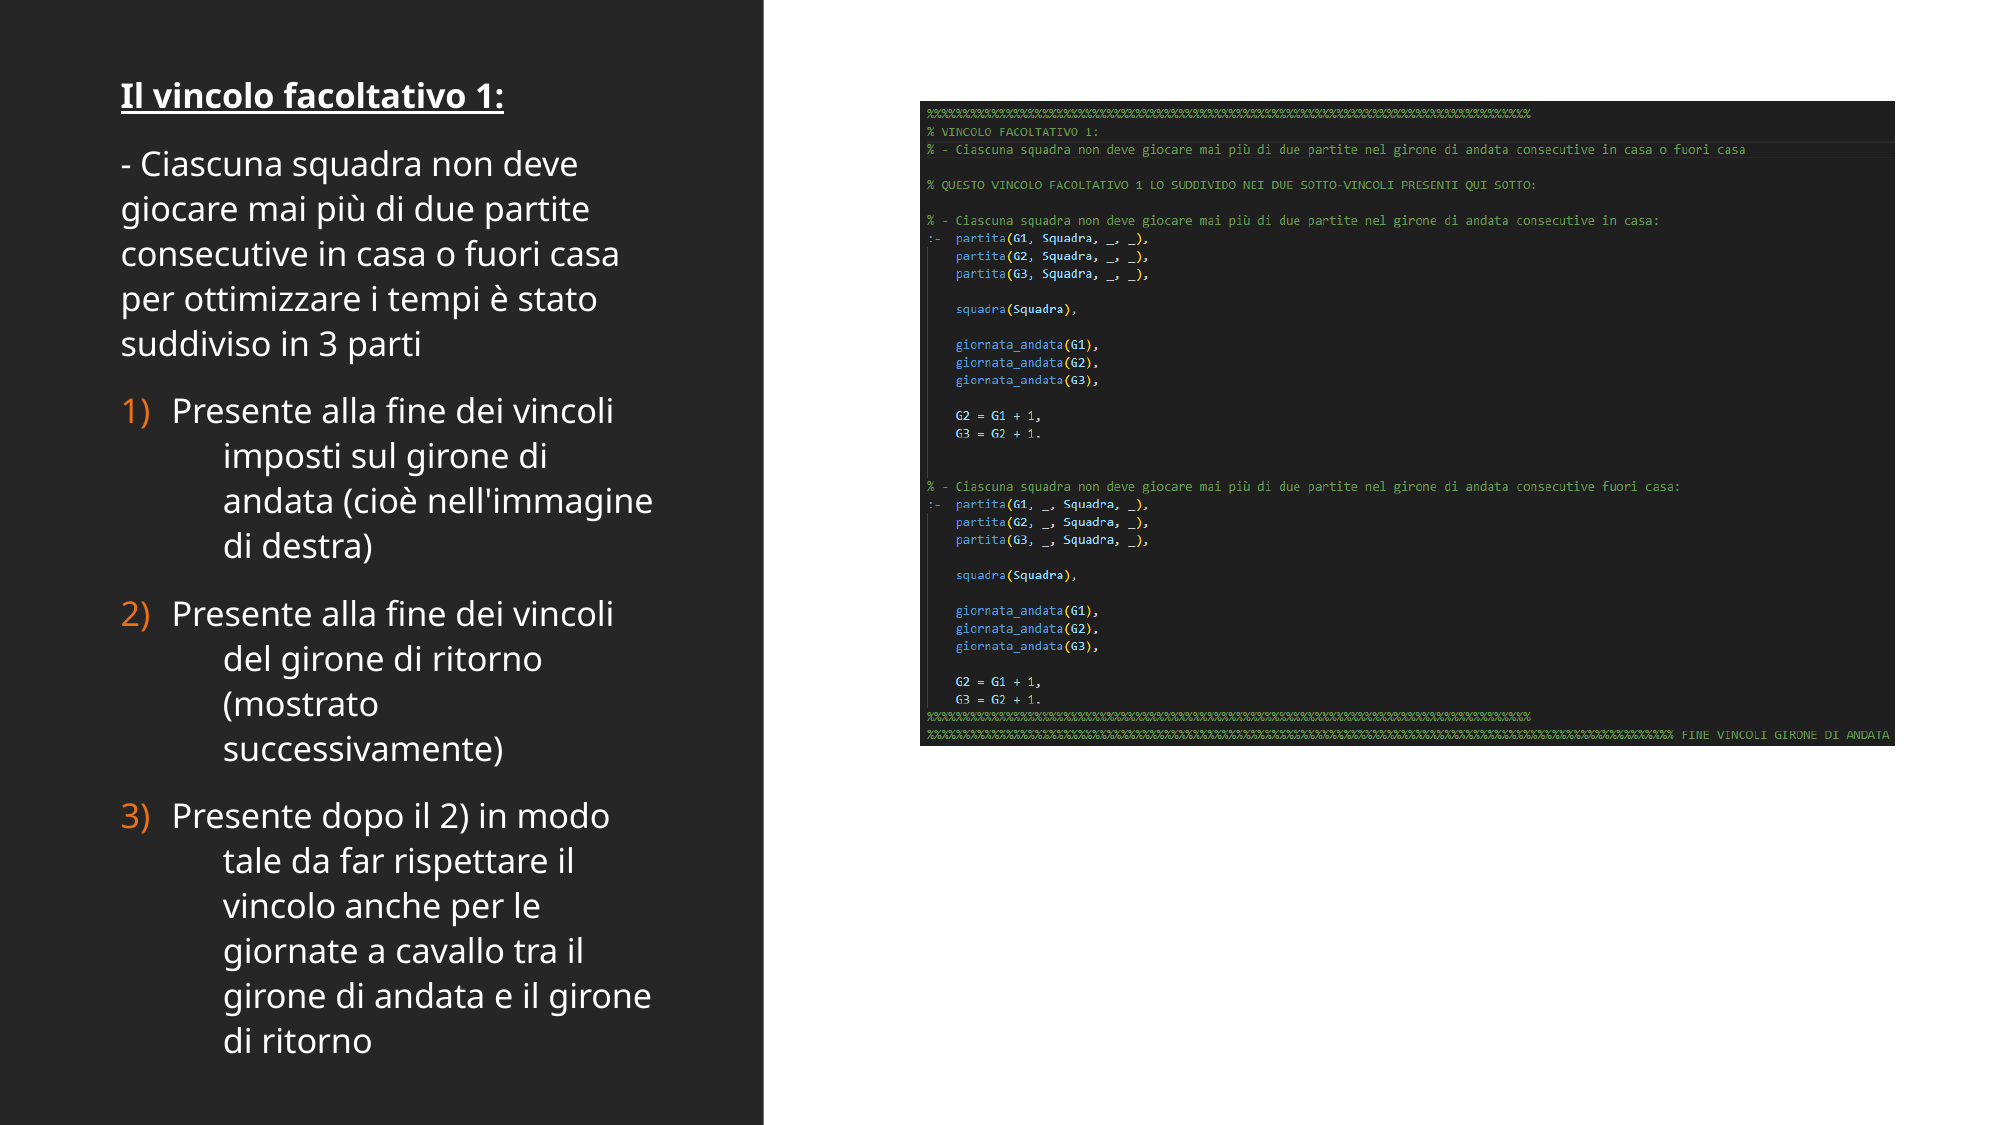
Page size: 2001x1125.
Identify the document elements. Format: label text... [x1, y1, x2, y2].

picture [920, 101, 1895, 746]
list Il vincolo facoltativo 1: - Ciascuna squadra non deve giocare mai più di due partite consecutive in casa o fuori casa per ottimizzare i tempi è stato suddiviso in 3 parti Presente alla fine dei vincoli imposti sul girone di andata (cioè nell'immagine di destra) Presente alla fine dei vincoli del girone di ritorno (mostrato successivamente) Presente dopo il 2) in modo tale da far rispettare il vincolo anche per le giornate a cavallo tra il girone di andata e il girone di ritorno [105, 63, 683, 1072]
